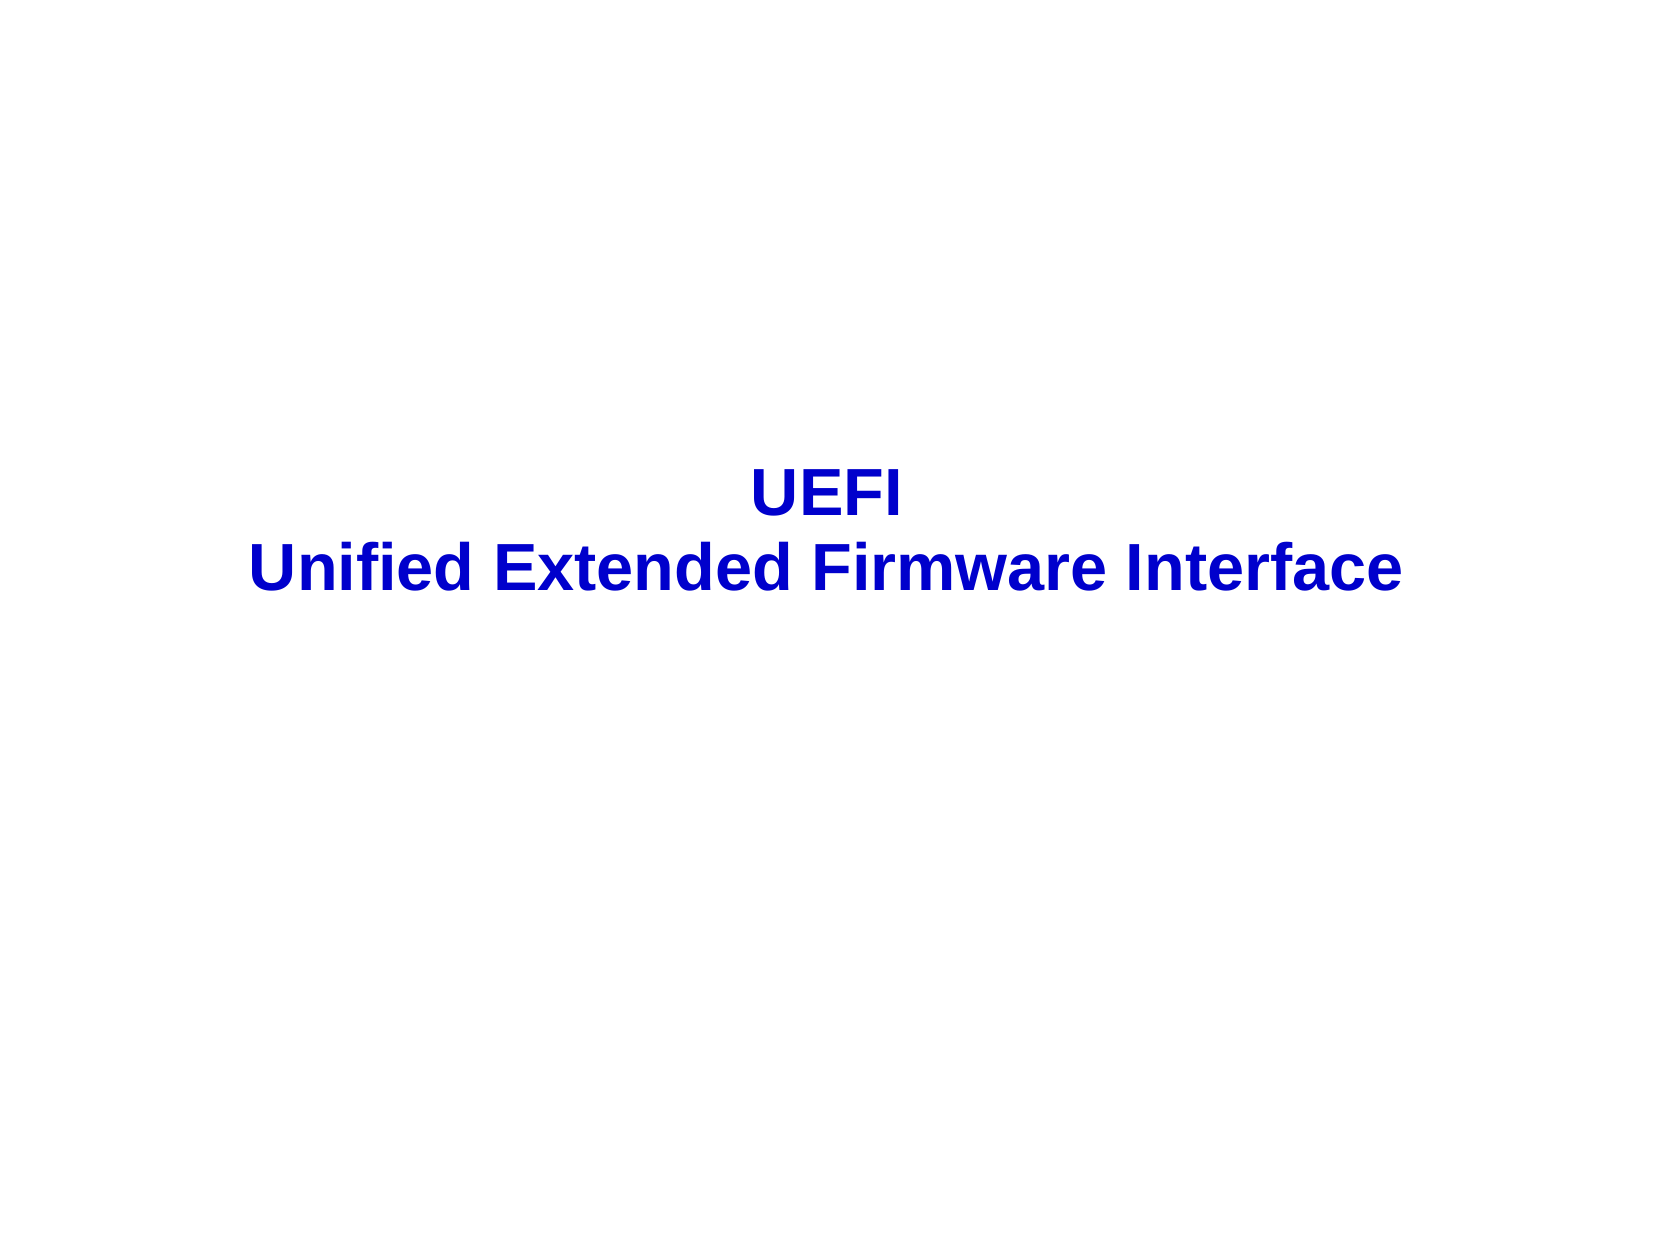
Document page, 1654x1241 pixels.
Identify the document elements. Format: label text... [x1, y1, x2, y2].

subtitle UEFI Unified Extended Firmware Interface [82, 49, 1571, 1010]
